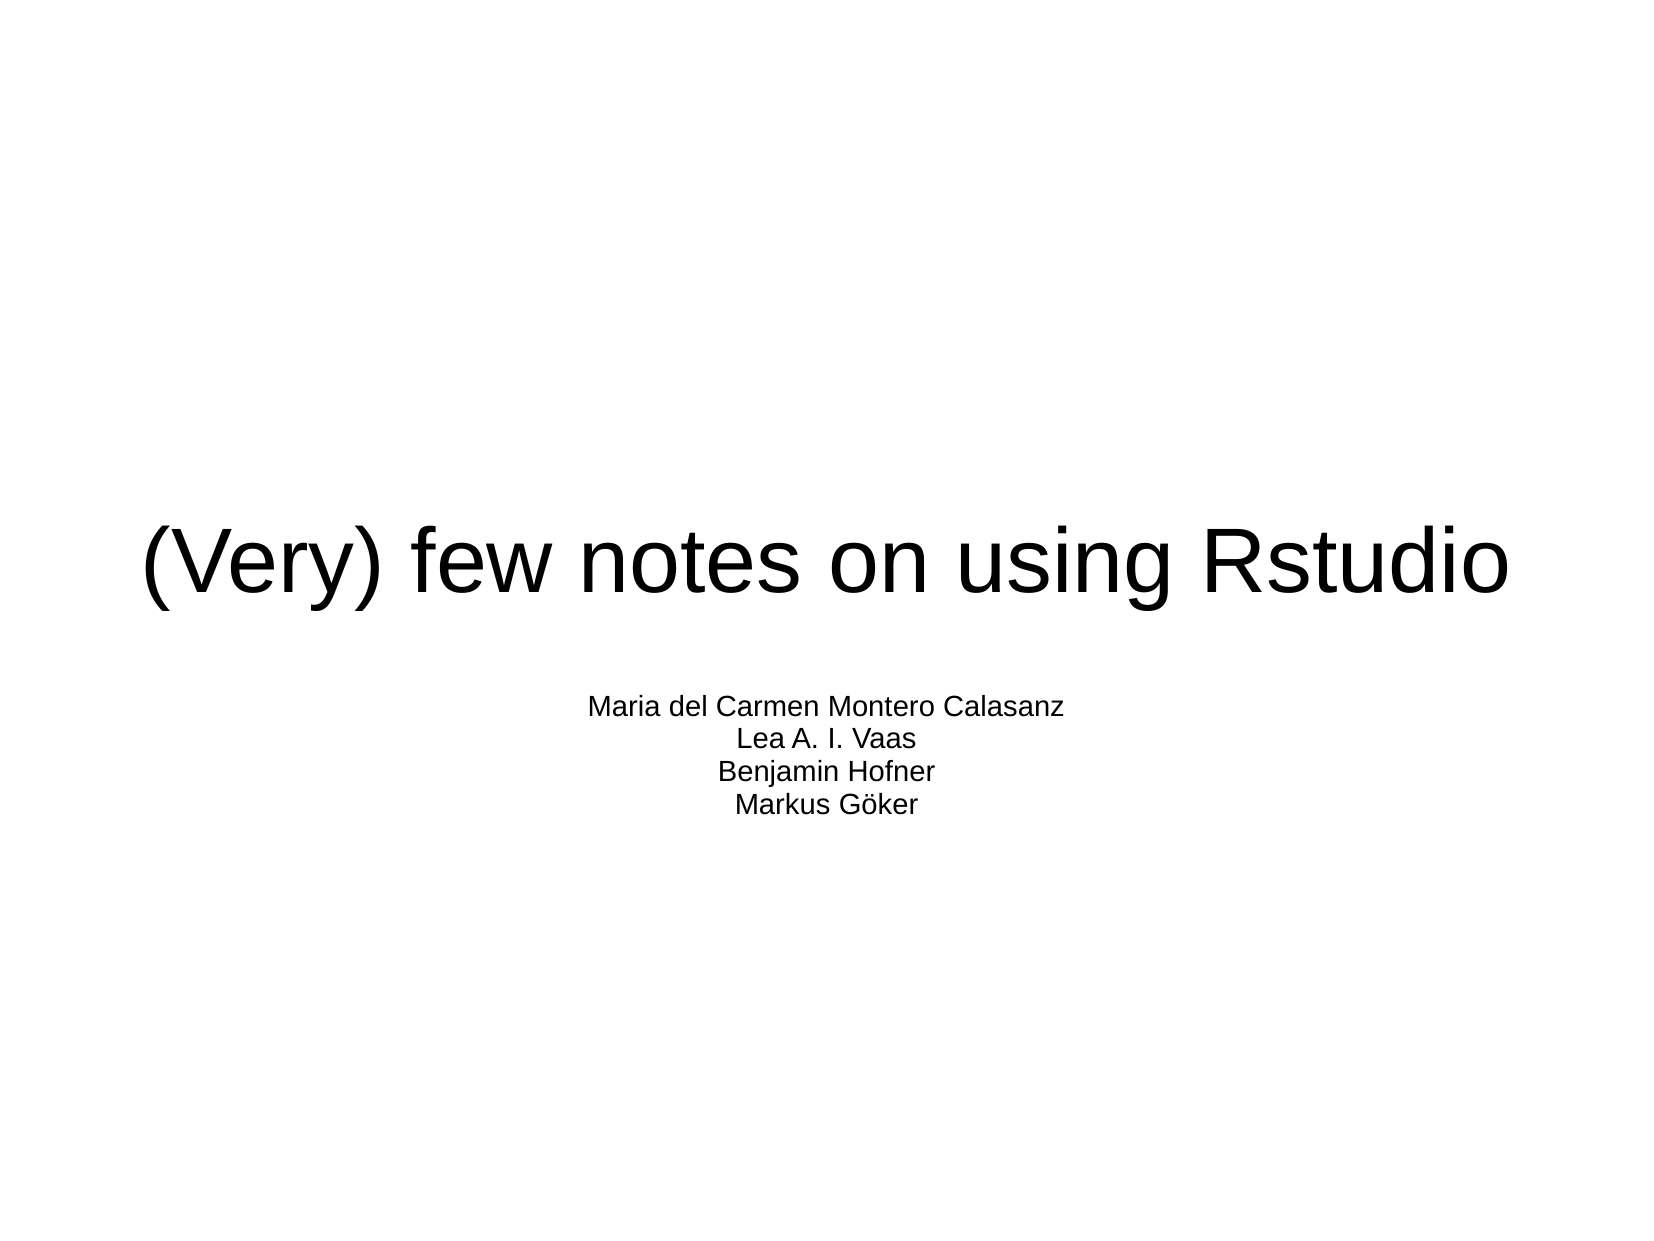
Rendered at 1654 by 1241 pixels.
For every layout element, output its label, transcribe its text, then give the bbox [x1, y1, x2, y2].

title (Very) few notes on using Rstudio [82, 456, 1571, 664]
subtitle Maria del Carmen Montero Calasanz Lea A. I. Vaas Benjamin Hofner Markus Göker [82, 673, 1571, 837]
